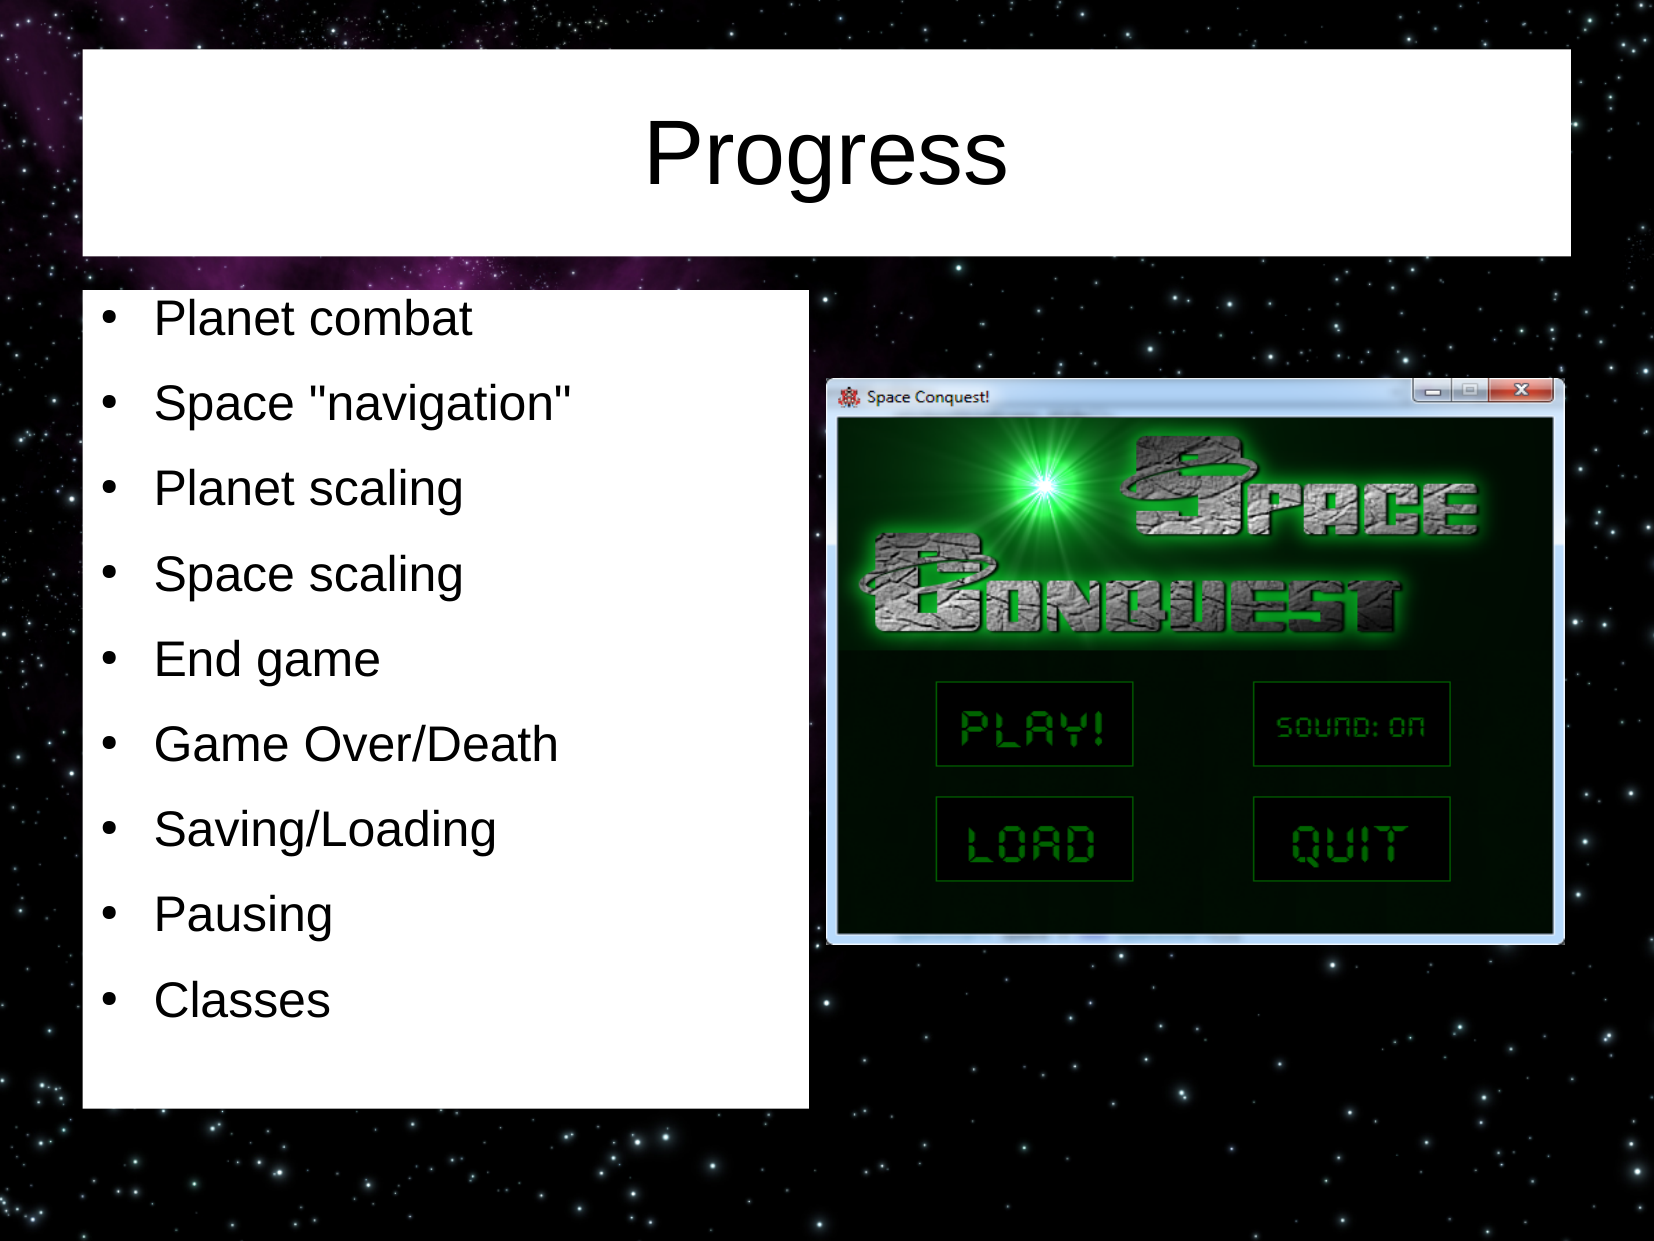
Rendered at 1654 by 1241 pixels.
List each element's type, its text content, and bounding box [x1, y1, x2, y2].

list Planet combat Space "navigation" Planet scaling Space scaling End game Game Over/Death Saving/Loading Pausing Classes [82, 290, 809, 1109]
title Progress [82, 49, 1571, 257]
picture [0, 0, 1654, 1241]
